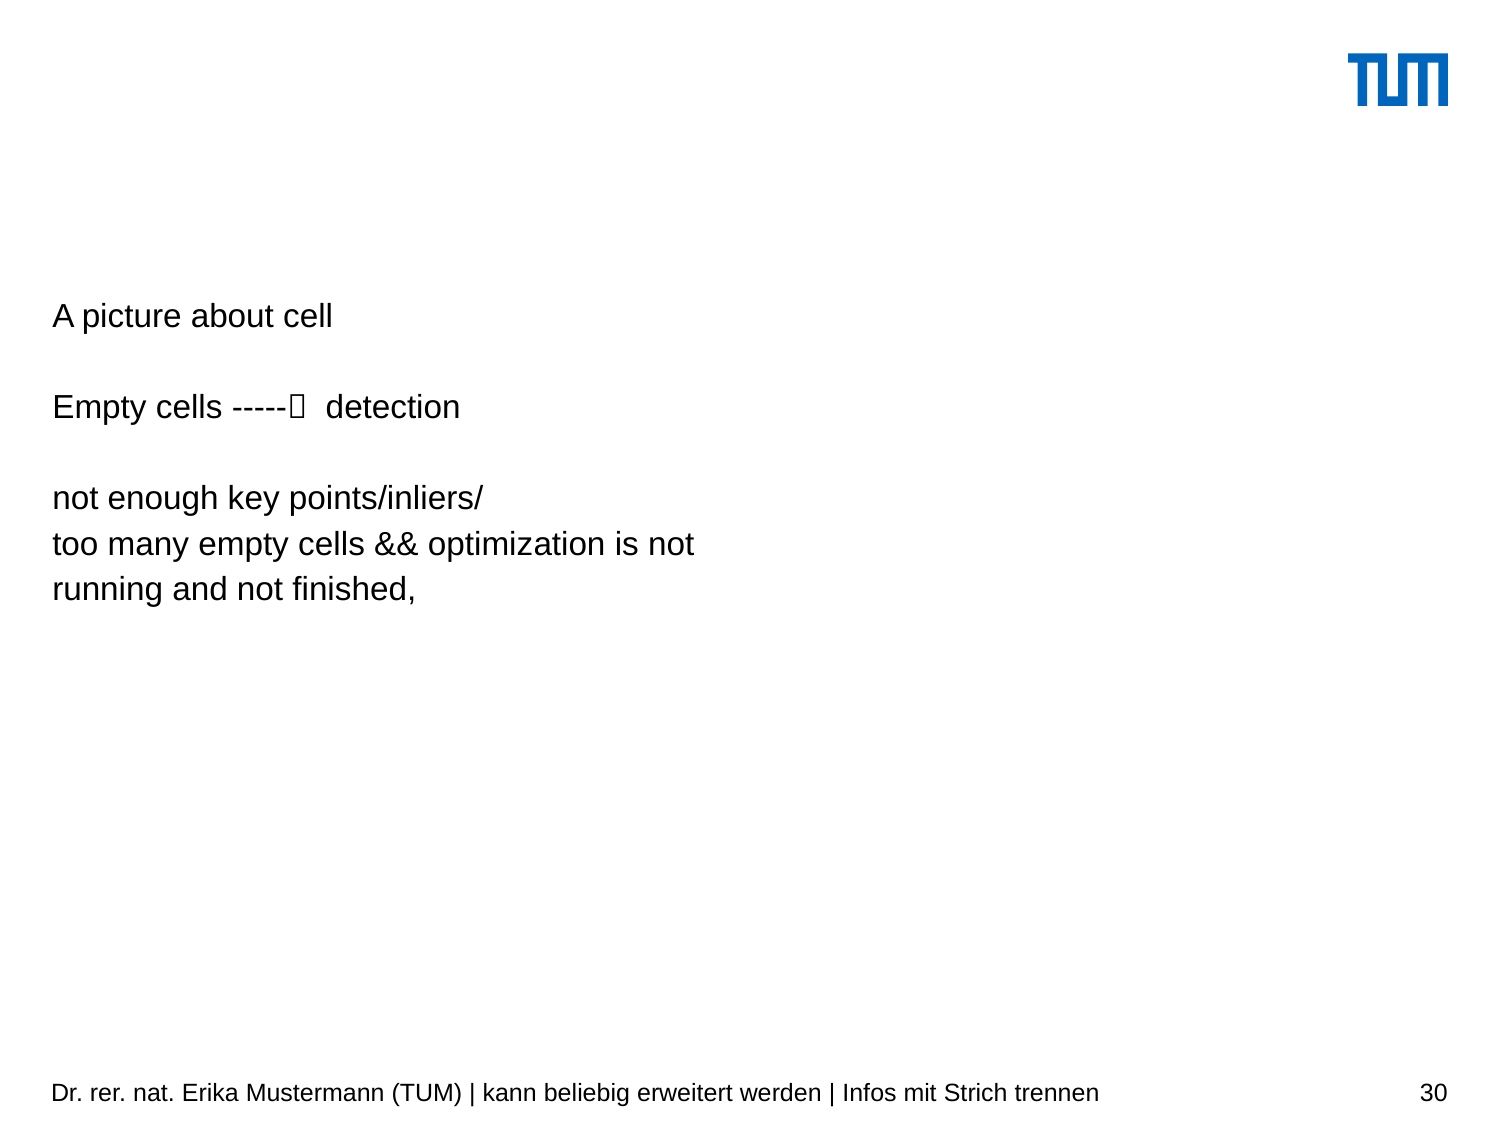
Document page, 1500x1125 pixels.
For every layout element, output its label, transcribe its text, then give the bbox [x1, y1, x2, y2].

slide_number <number> [1112, 1061, 1448, 1122]
footer Dr. rer. nat. Erika Mustermann (TUM) | kann beliebig erweitert werden | Infos mit Strich trennen [51, 1061, 1112, 1122]
list A picture about cell Empty cells ----- detection not enough key points/inliers/ too many empty cells && optimization is not running and not finished, [52, 289, 1449, 1060]
